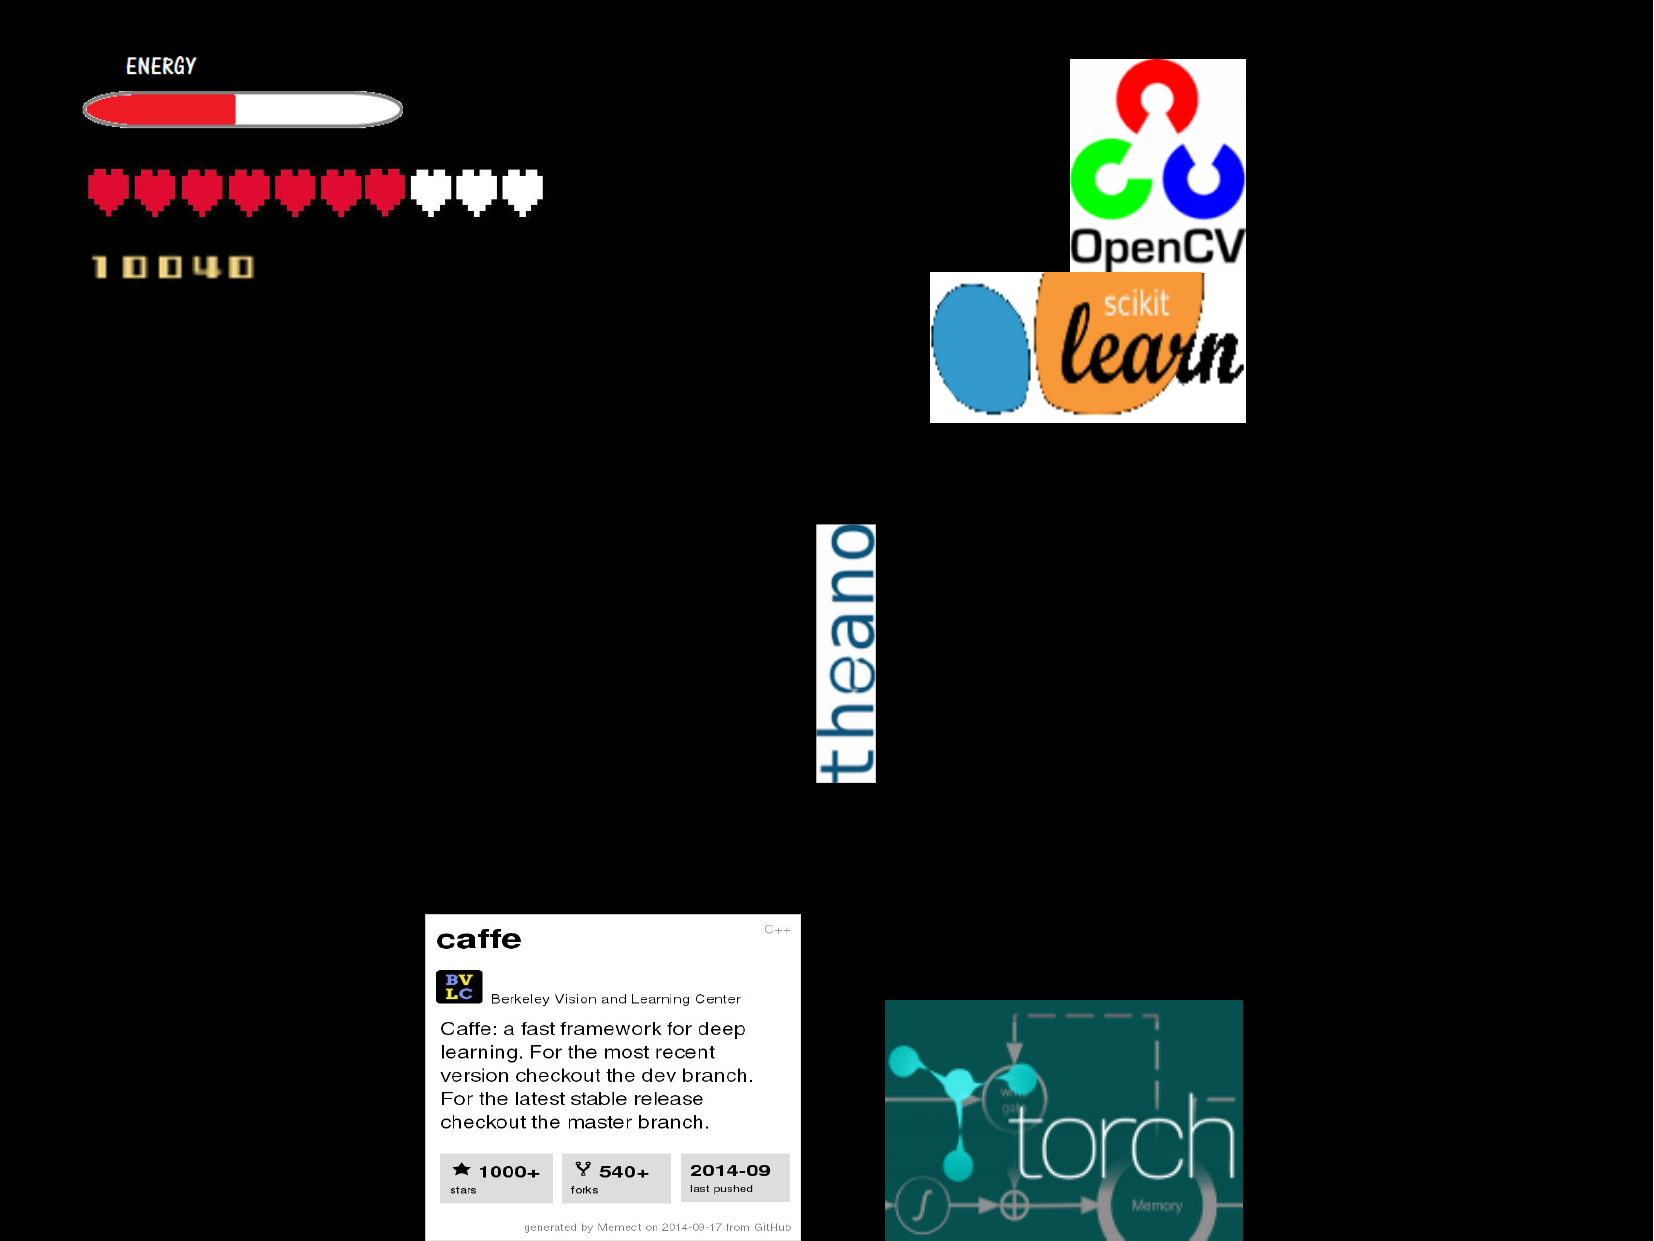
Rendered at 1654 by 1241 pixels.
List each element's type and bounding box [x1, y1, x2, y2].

picture [930, 59, 1246, 423]
picture [68, 230, 291, 322]
picture [816, 525, 876, 783]
picture [425, 914, 801, 1241]
picture [885, 1000, 1243, 1241]
picture [60, 27, 550, 223]
